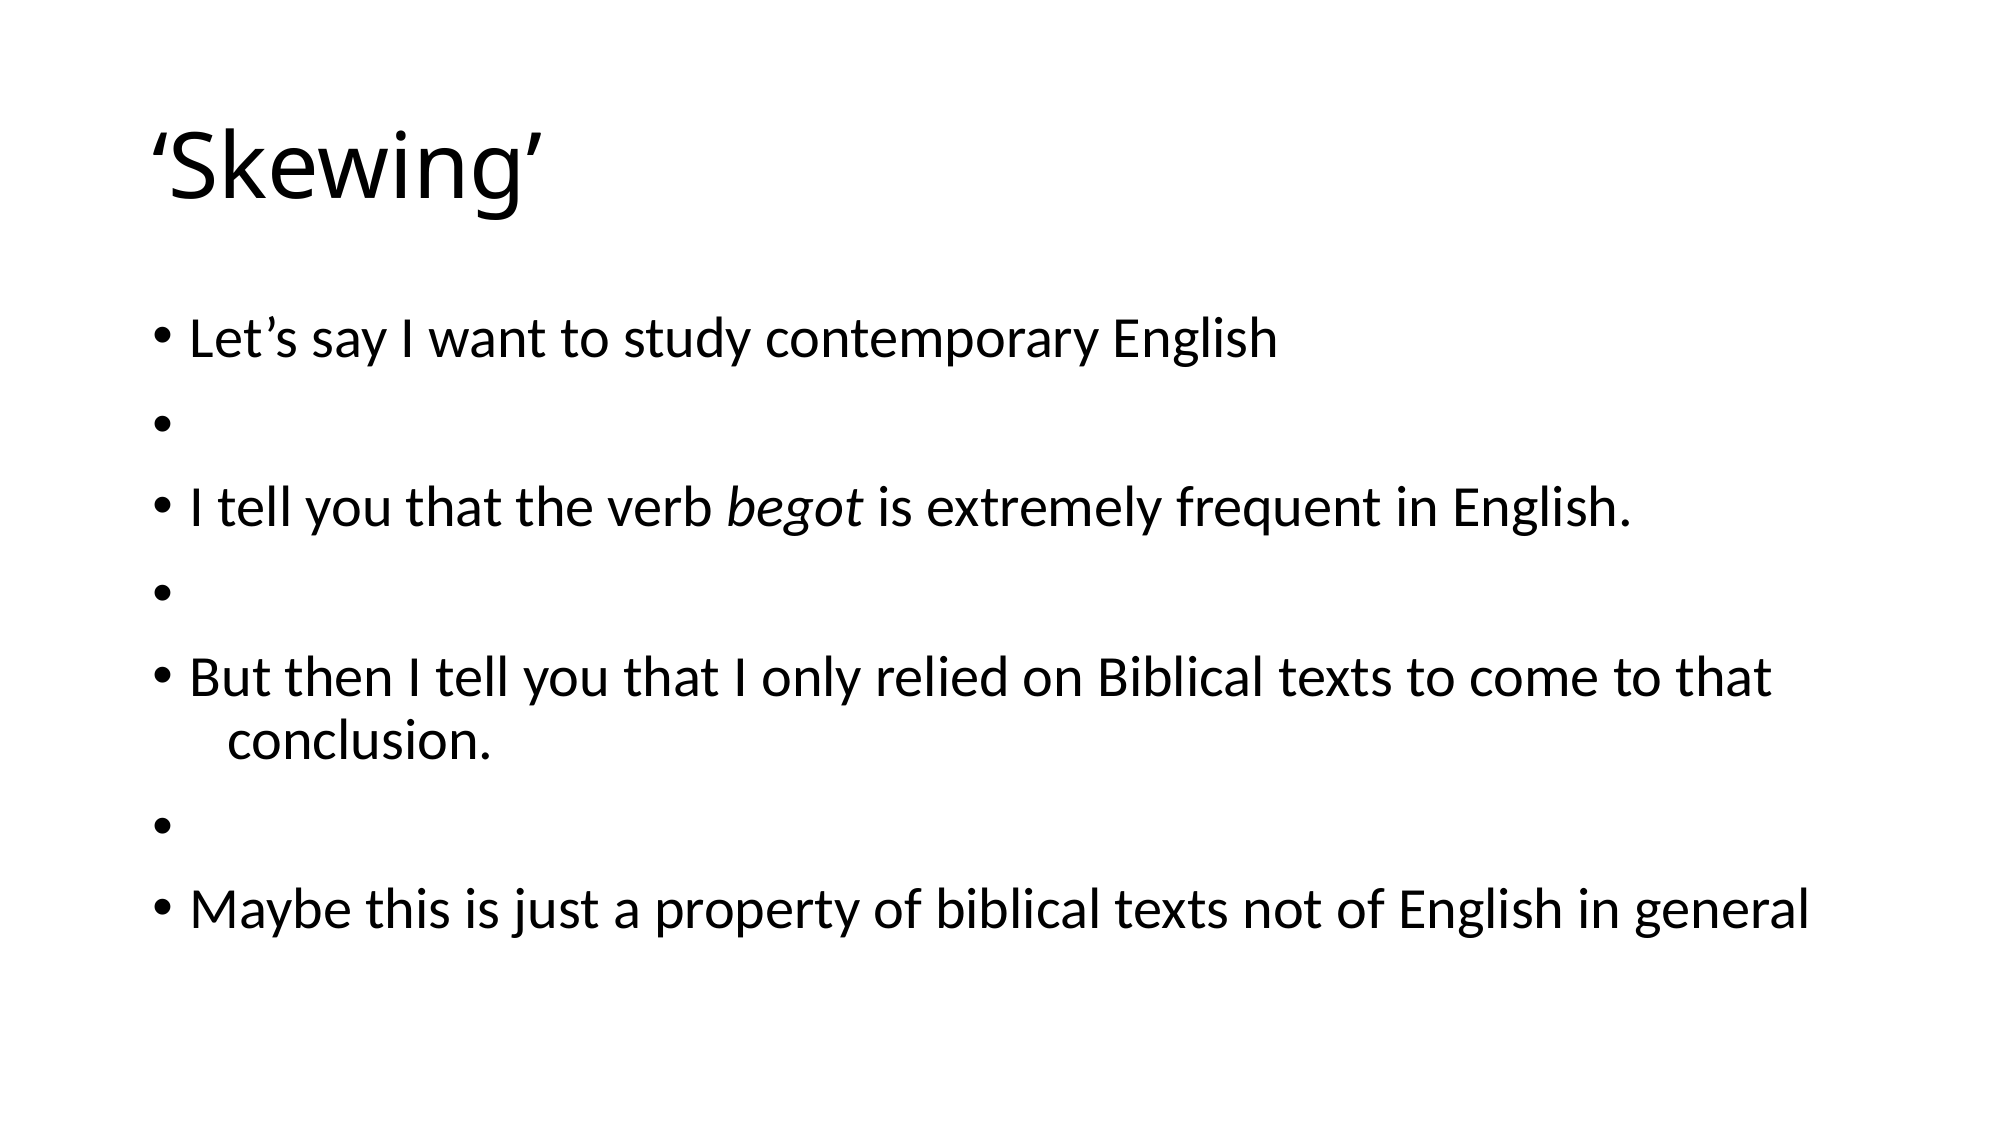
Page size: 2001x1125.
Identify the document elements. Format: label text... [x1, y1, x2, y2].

list Let’s say I want to study contemporary English I tell you that the verb begot is extremely frequent in English. But then I tell you that I only relied on Biblical texts to come to that conclusion. Maybe this is just a property of biblical texts not of English in general [137, 299, 1863, 1014]
title ‘Skewing’ [137, 59, 1863, 278]
